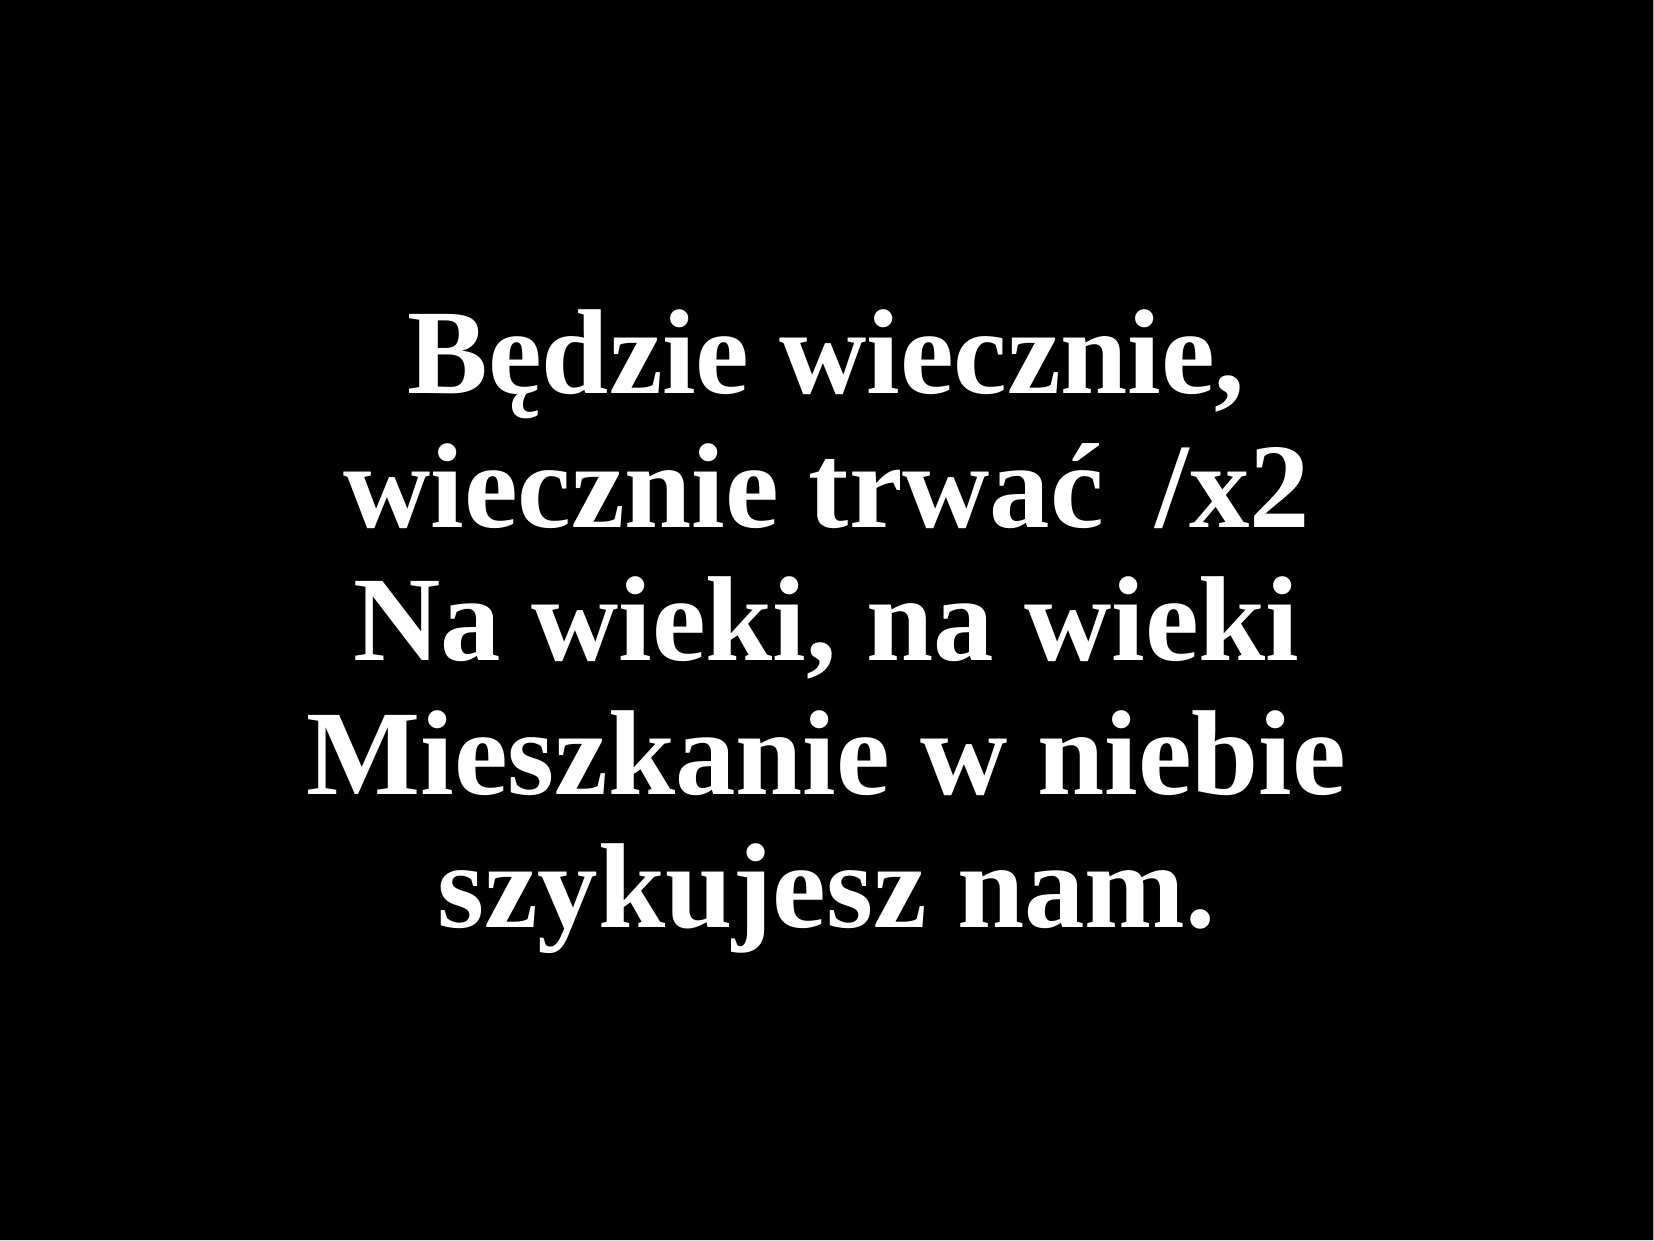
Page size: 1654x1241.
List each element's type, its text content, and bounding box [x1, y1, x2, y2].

title Będzie wiecznie, wiecznie trwać /x2 Na wieki, na wieki Mieszkanie w niebie szykujesz nam. [0, 0, 1654, 1241]
